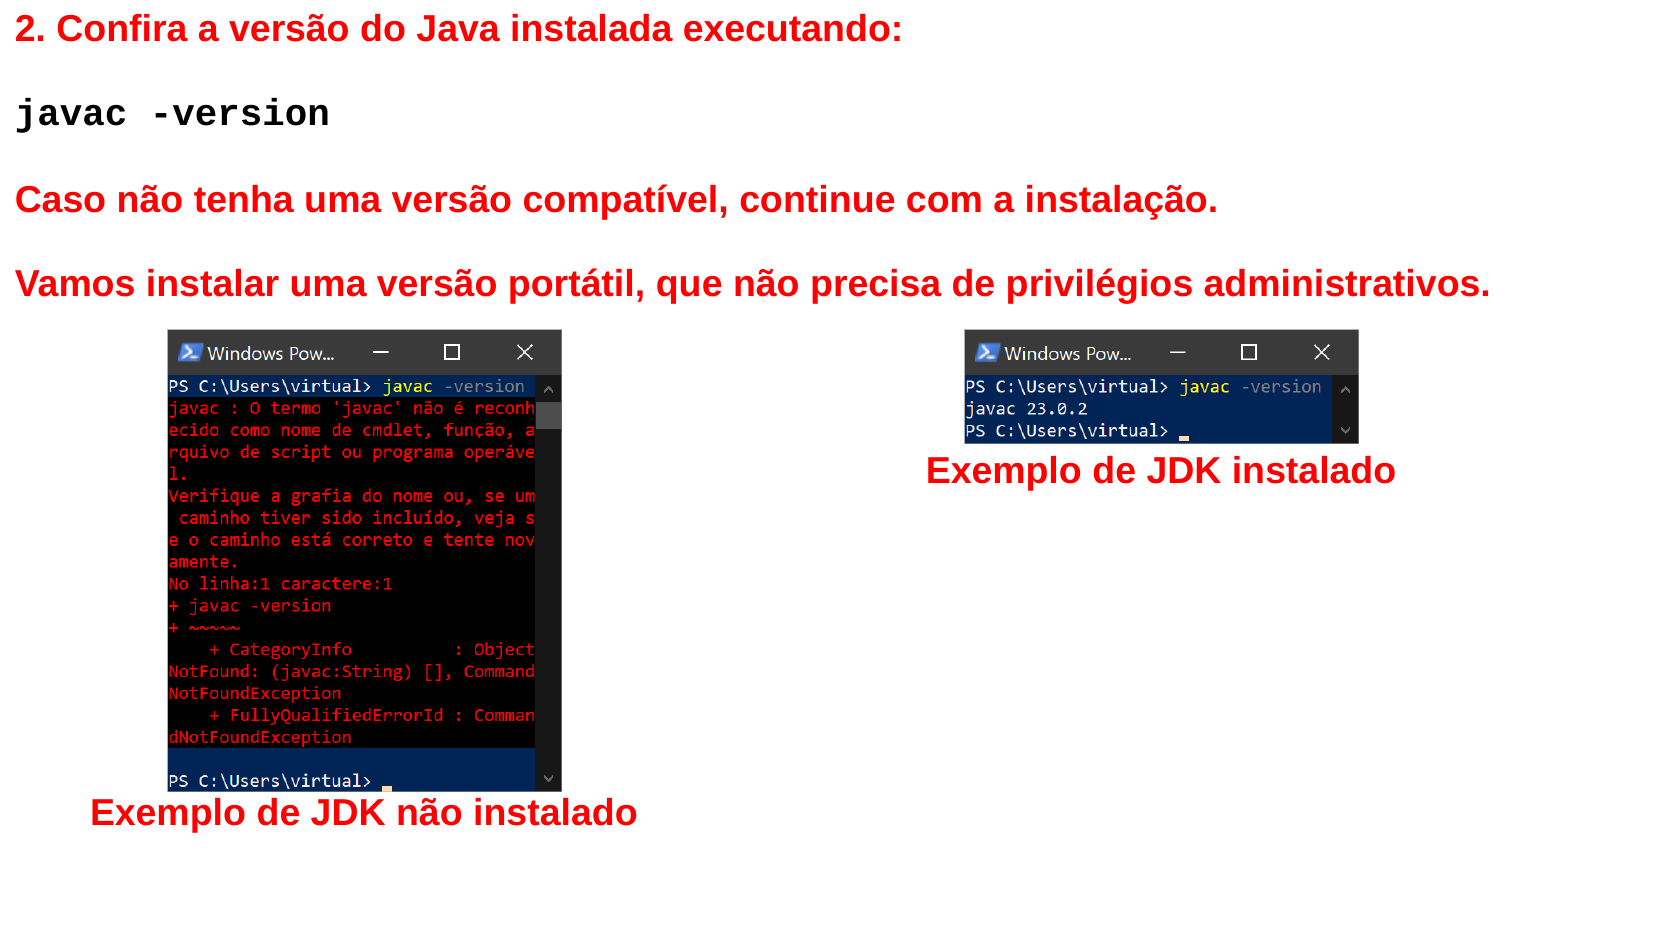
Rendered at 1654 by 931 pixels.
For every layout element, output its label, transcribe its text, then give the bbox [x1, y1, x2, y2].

picture [167, 329, 562, 792]
text_box 2. Confira a versão do Java instalada executando: javac -version Caso não tenha uma versão compatível, continue com a instalação. Vamos instalar uma versão portátil, que não precisa de privilégios administrativos. [0, 0, 1654, 313]
picture [964, 329, 1359, 444]
